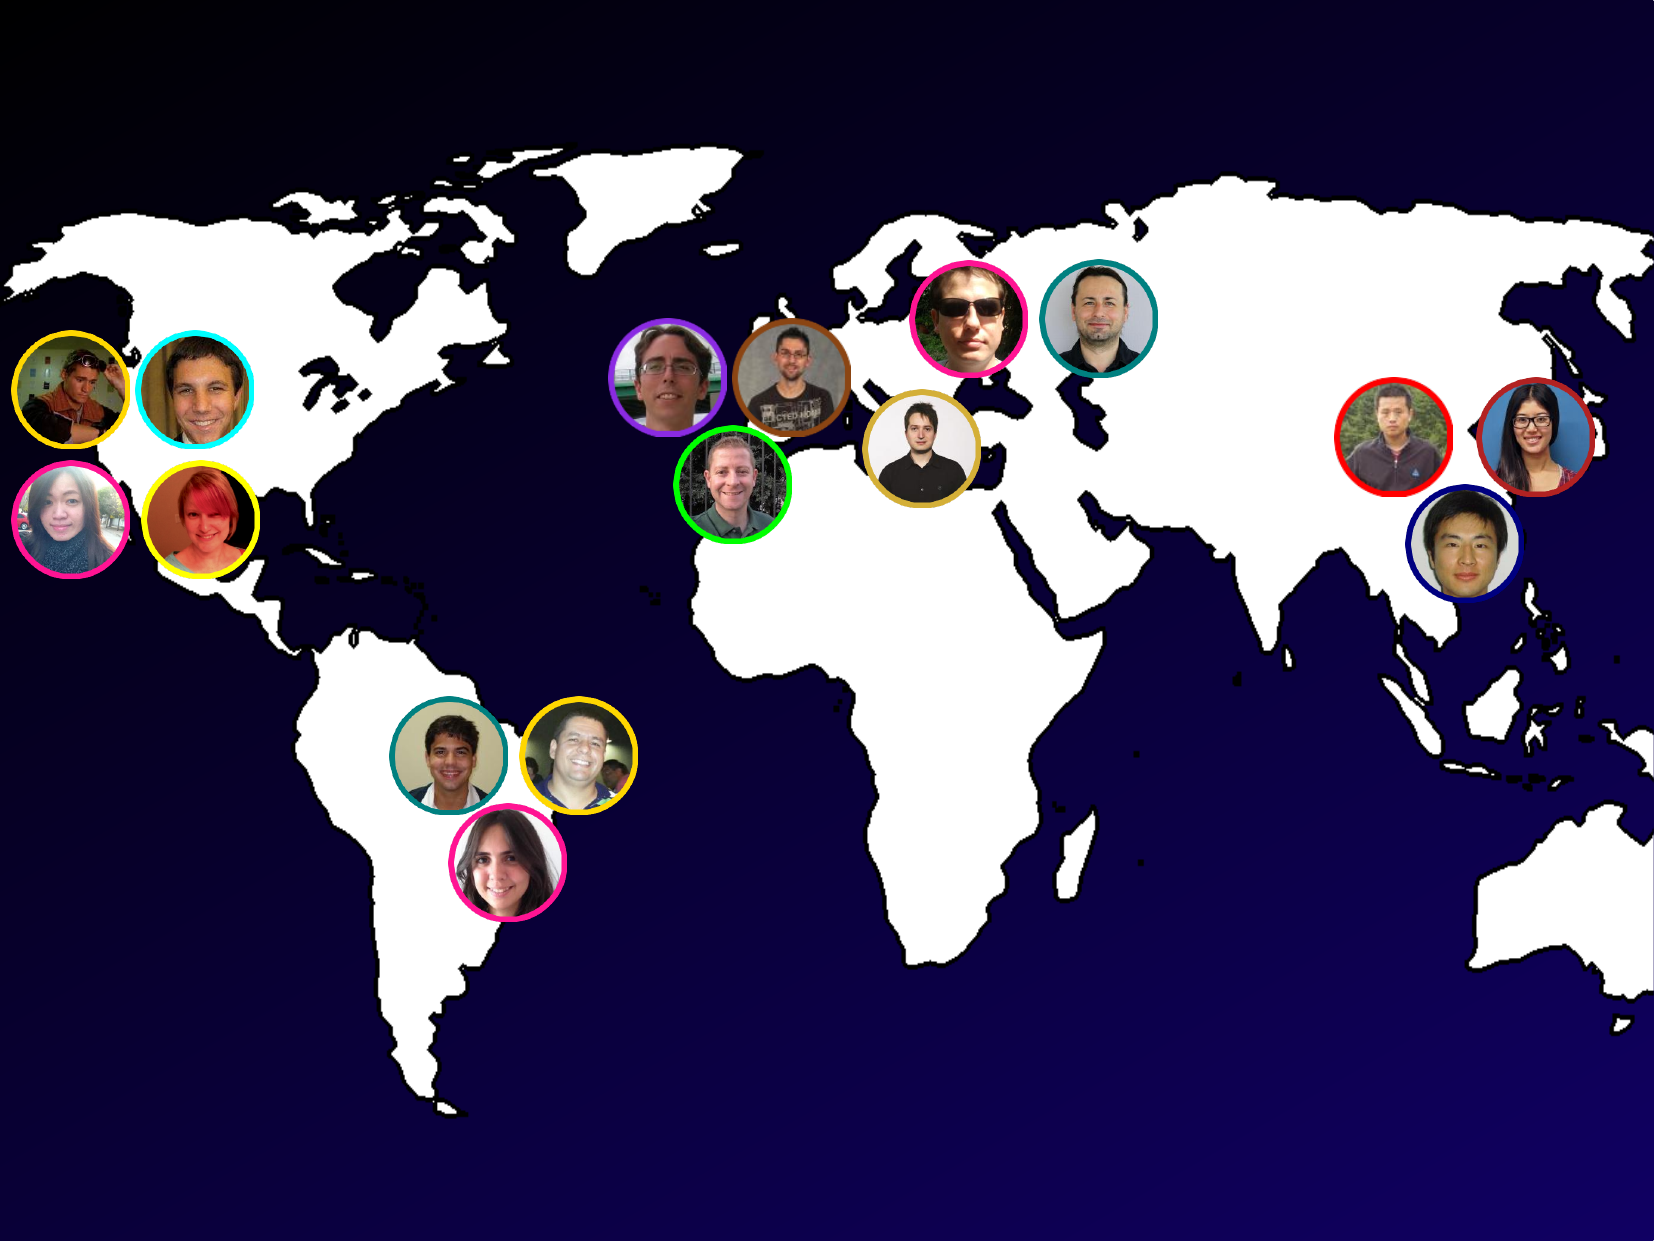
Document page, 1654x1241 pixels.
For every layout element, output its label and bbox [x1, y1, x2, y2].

picture [0, 124, 1654, 1140]
